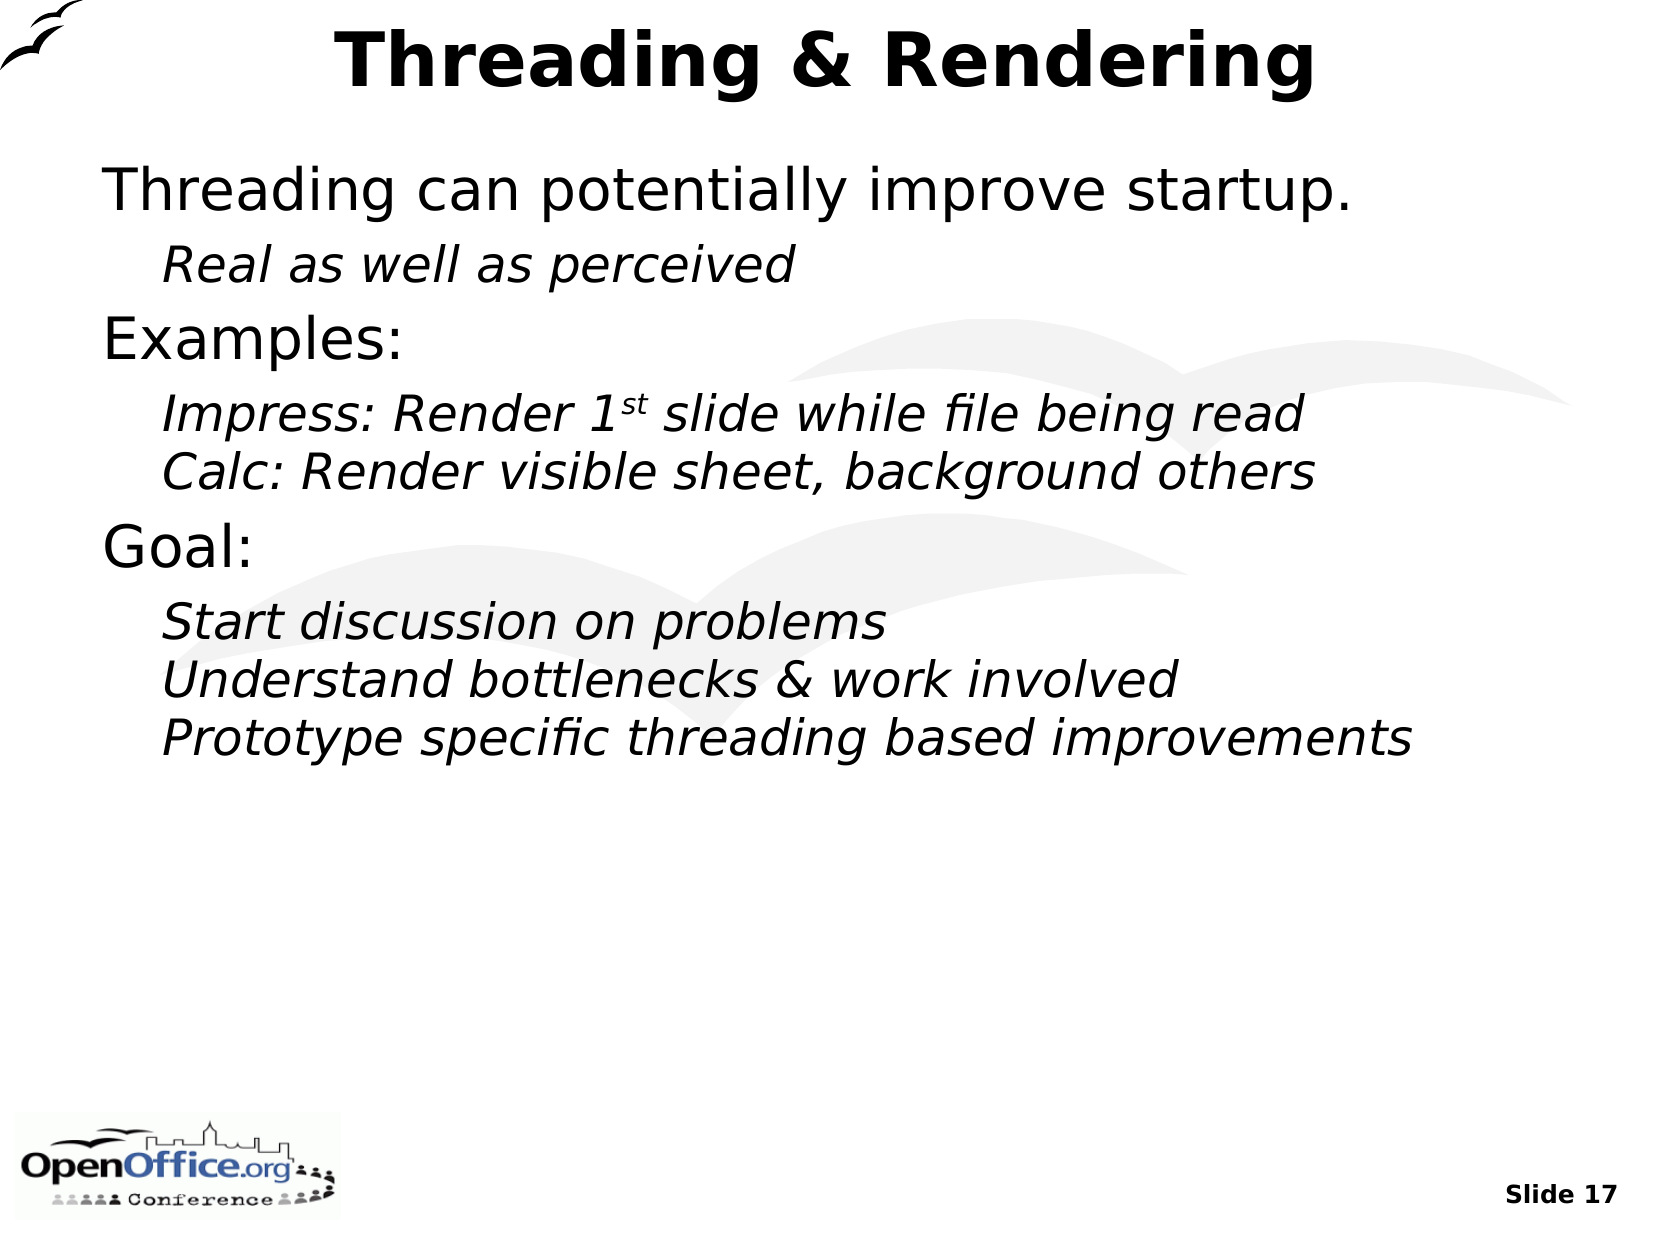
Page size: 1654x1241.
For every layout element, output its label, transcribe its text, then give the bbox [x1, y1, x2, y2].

list Threading can potentially improve startup. Real as well as perceived Examples: Impress: Render 1st slide while file being read Calc: Render visible sheet, background others Goal: Start discussion on problems Understand bottlenecks & work involved Prototype specific threading based improvements [102, 155, 1529, 1085]
title Threading & Rendering [0, 0, 1654, 121]
picture [15, 1112, 341, 1220]
